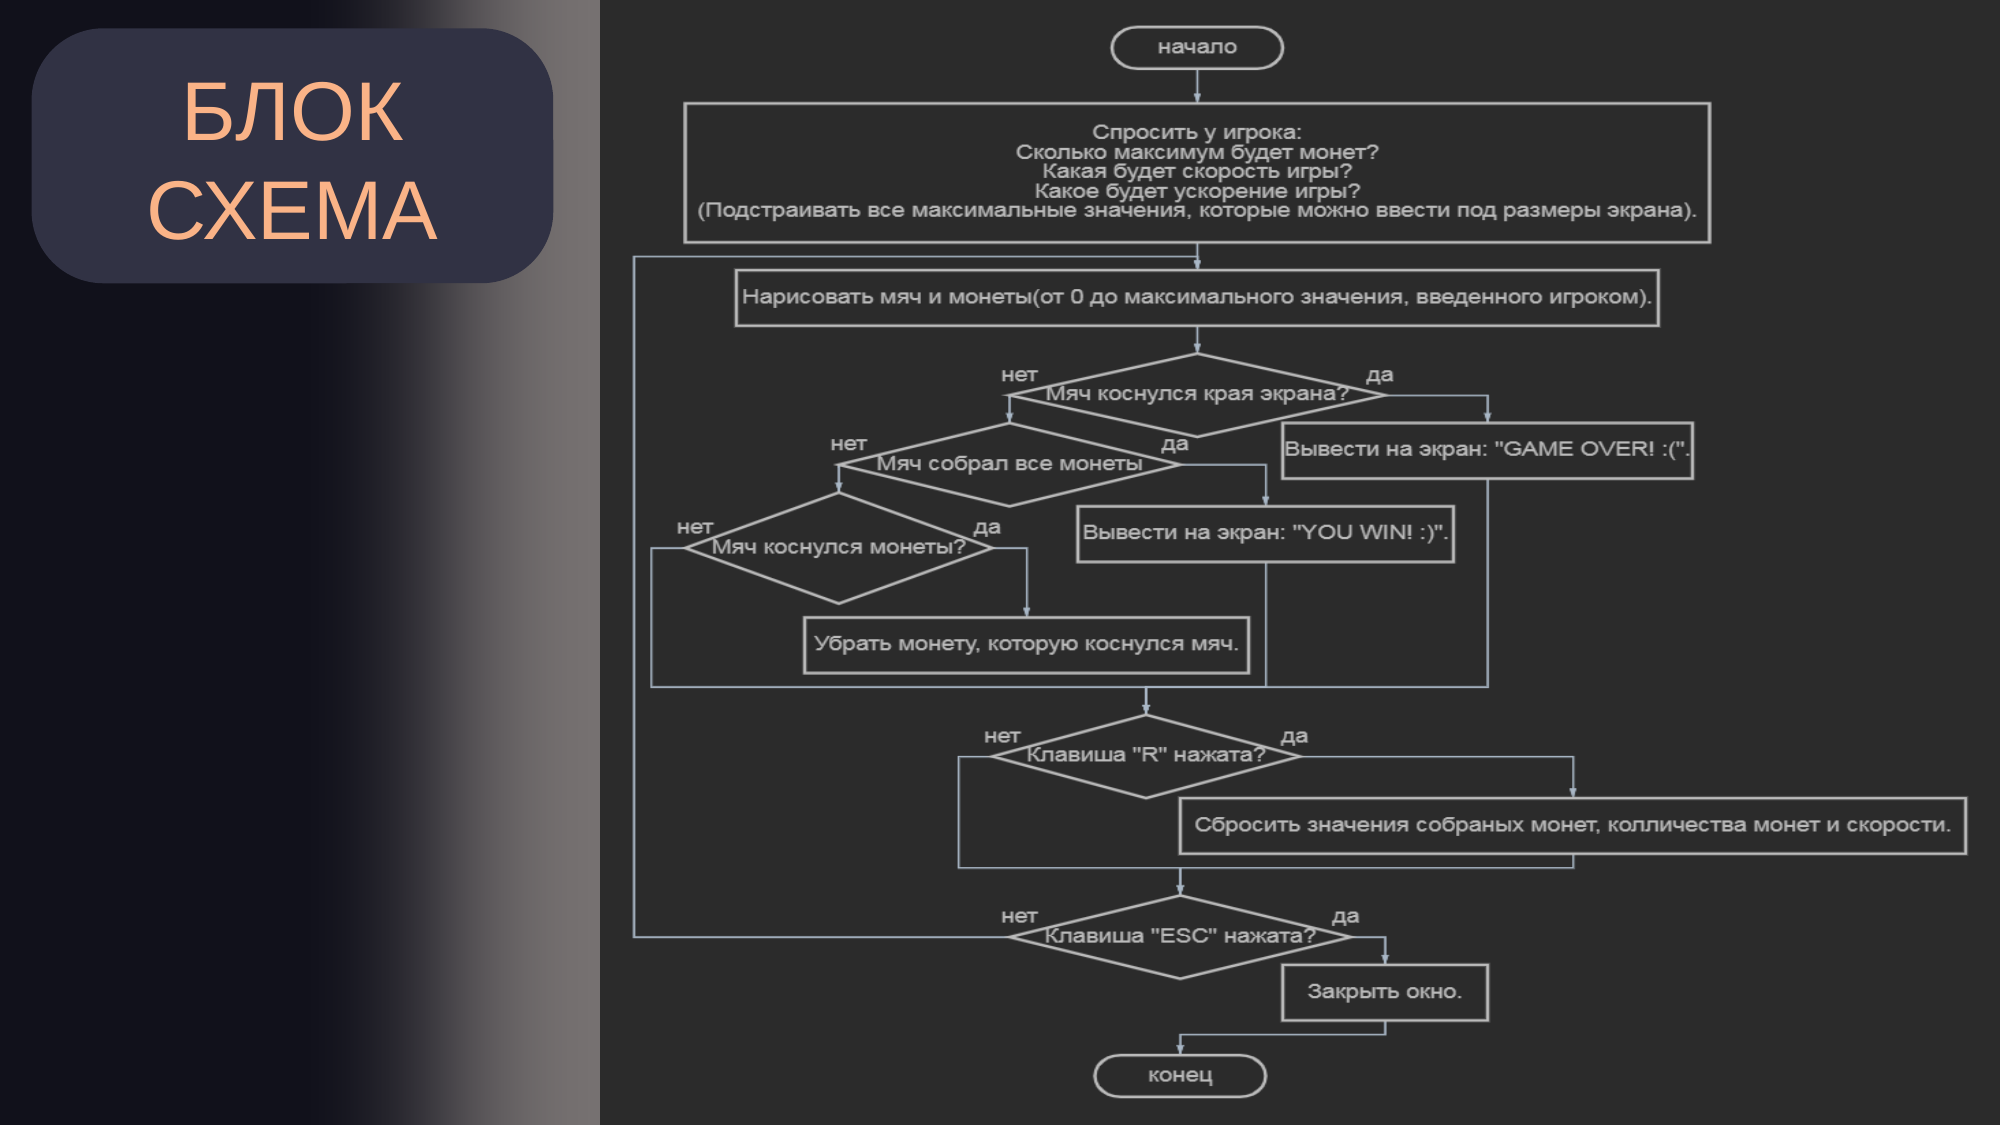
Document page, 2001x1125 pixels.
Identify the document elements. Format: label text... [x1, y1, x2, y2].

picture [600, 0, 2000, 1125]
text_box БЛОК СХЕМА [31, 28, 554, 284]
